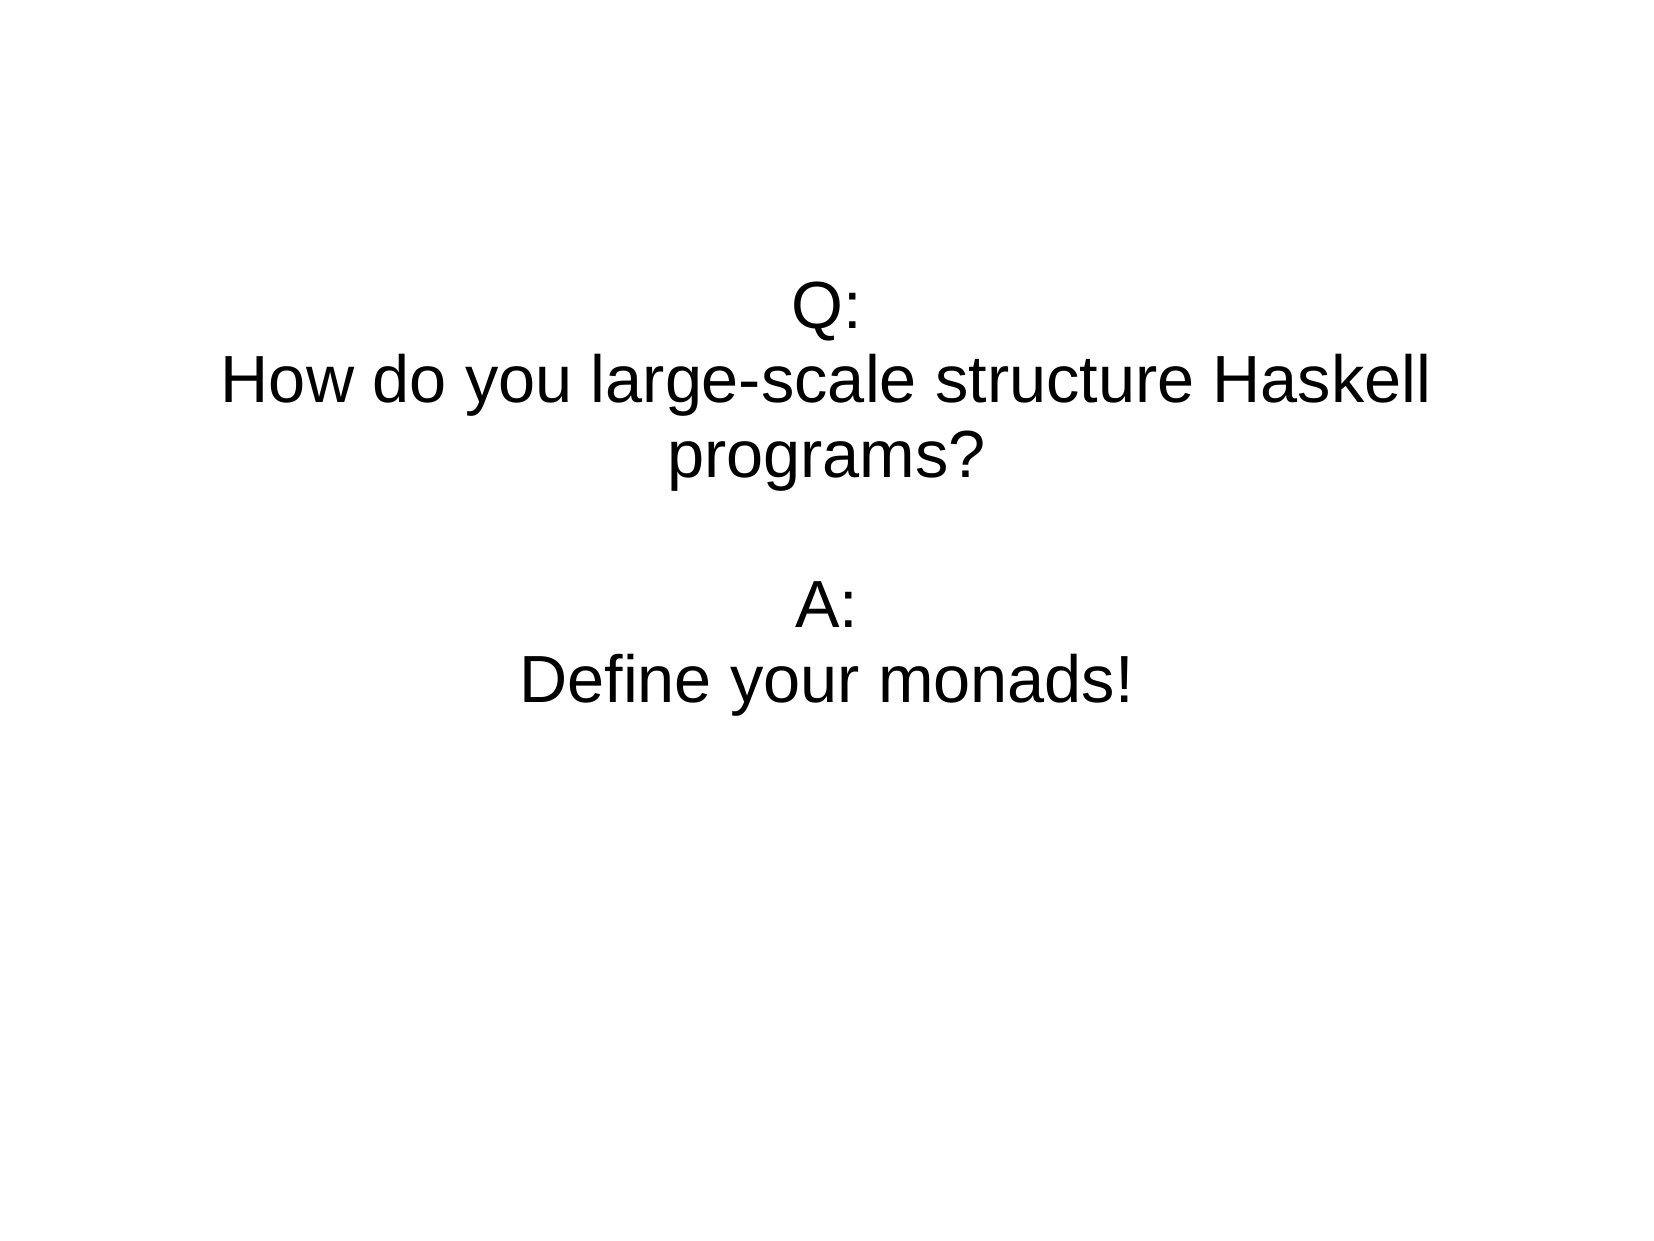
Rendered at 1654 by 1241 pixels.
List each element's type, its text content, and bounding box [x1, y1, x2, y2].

subtitle Q: How do you large-scale structure Haskell programs? A: Define your monads! [82, 49, 1571, 1010]
